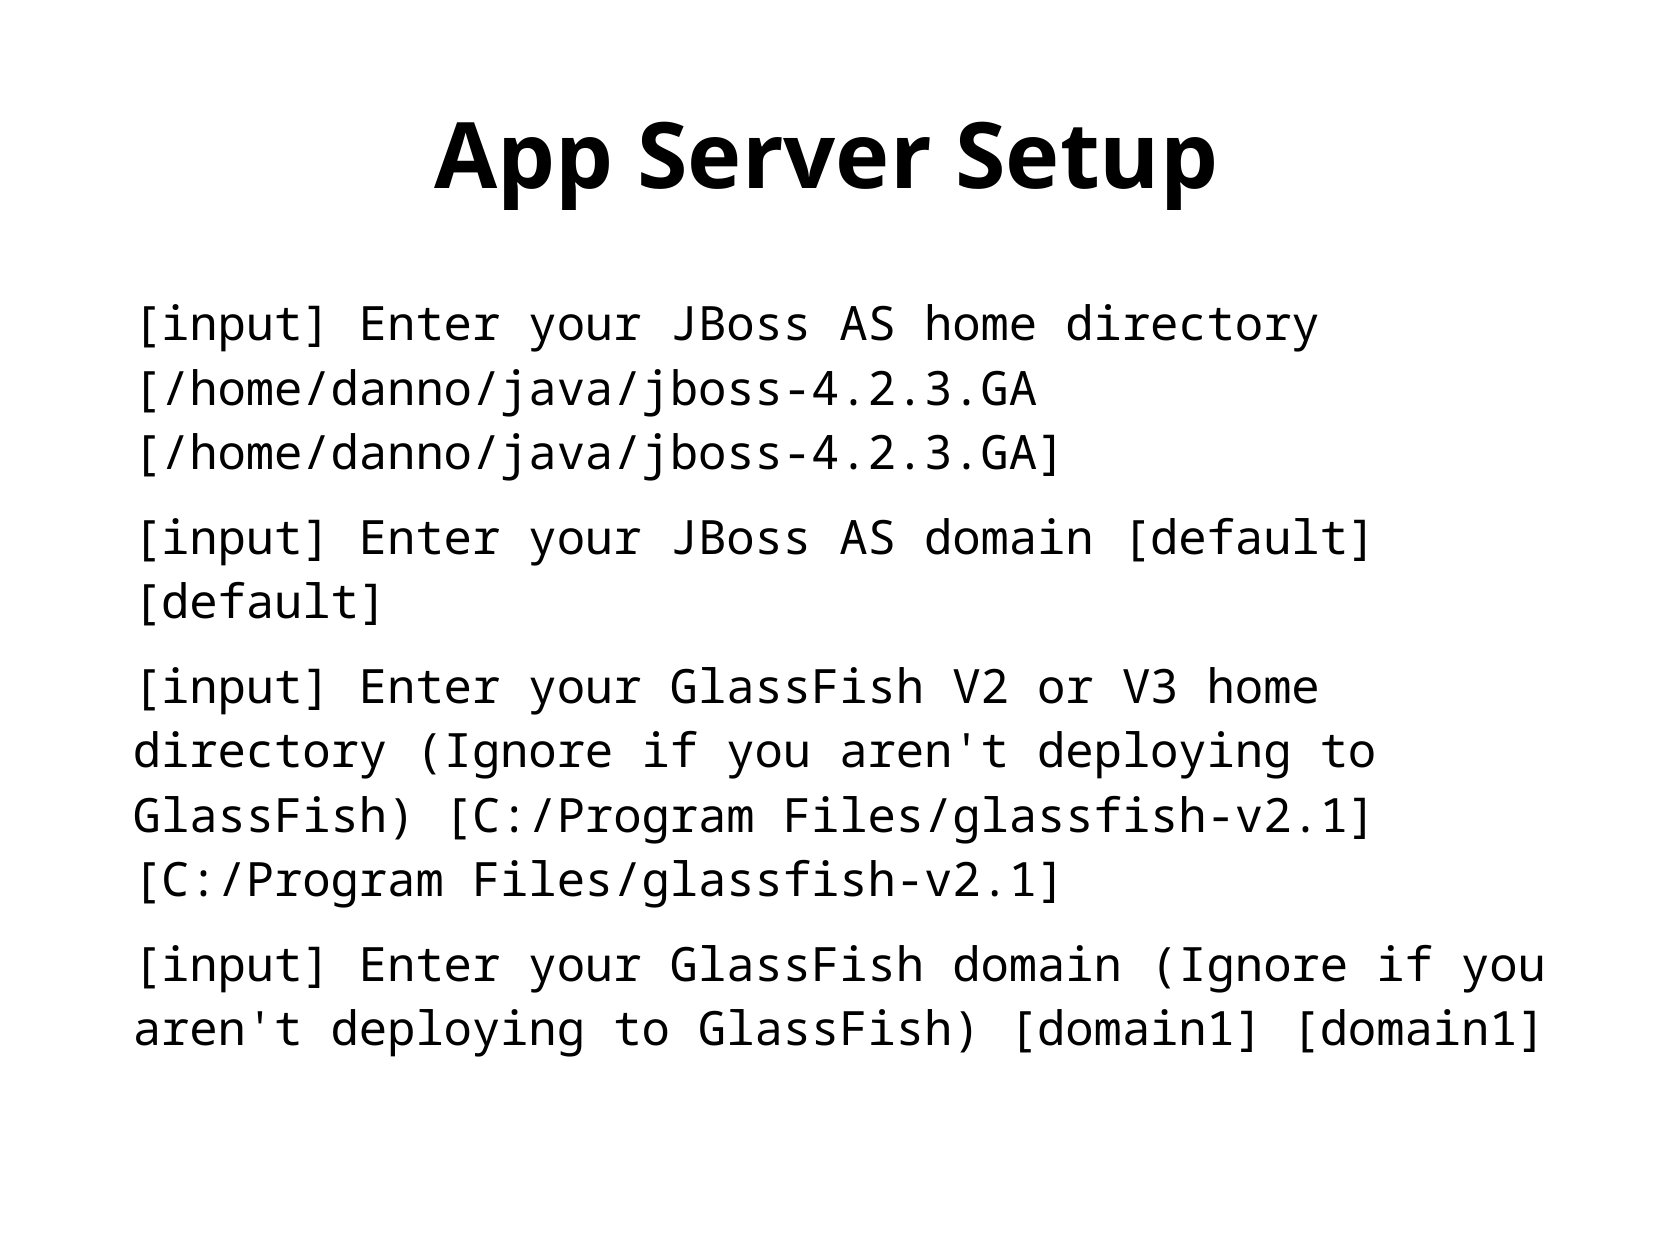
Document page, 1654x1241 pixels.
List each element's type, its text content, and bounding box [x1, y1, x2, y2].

list [input] Enter your JBoss AS home directory [/home/danno/java/jboss-4.2.3.GA [/home/danno/java/jboss-4.2.3.GA] [input] Enter your JBoss AS domain [default] [default] [input] Enter your GlassFish V2 or V3 home directory (Ignore if you aren't deploying to GlassFish) [C:/Program Files/glassfish-v2.1] [C:/Program Files/glassfish-v2.1] [input] Enter your GlassFish domain (Ignore if you aren't deploying to GlassFish) [domain1] [domain1] [82, 290, 1571, 1109]
title App Server Setup [82, 49, 1571, 257]
